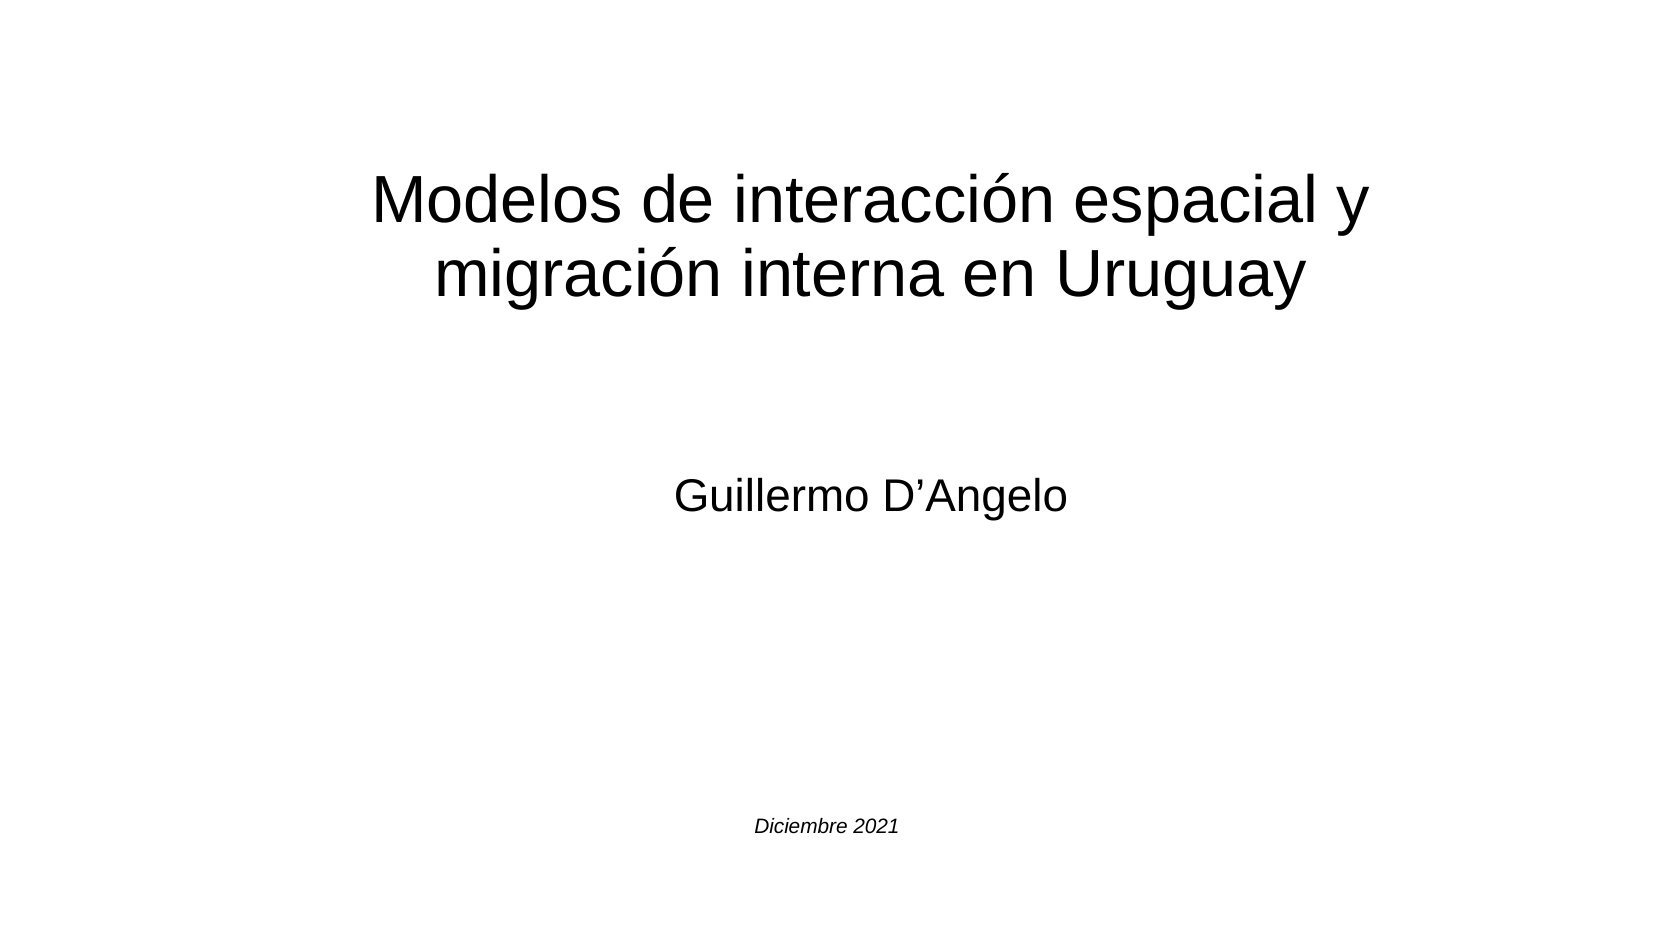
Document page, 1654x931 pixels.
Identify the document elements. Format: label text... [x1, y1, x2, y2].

subtitle Modelos de interacción espacial y migración interna en Uruguay [265, 145, 1477, 328]
text_box Guillermo D’Angelo [265, 437, 1477, 556]
text_box Diciembre 2021 [221, 767, 1433, 886]
